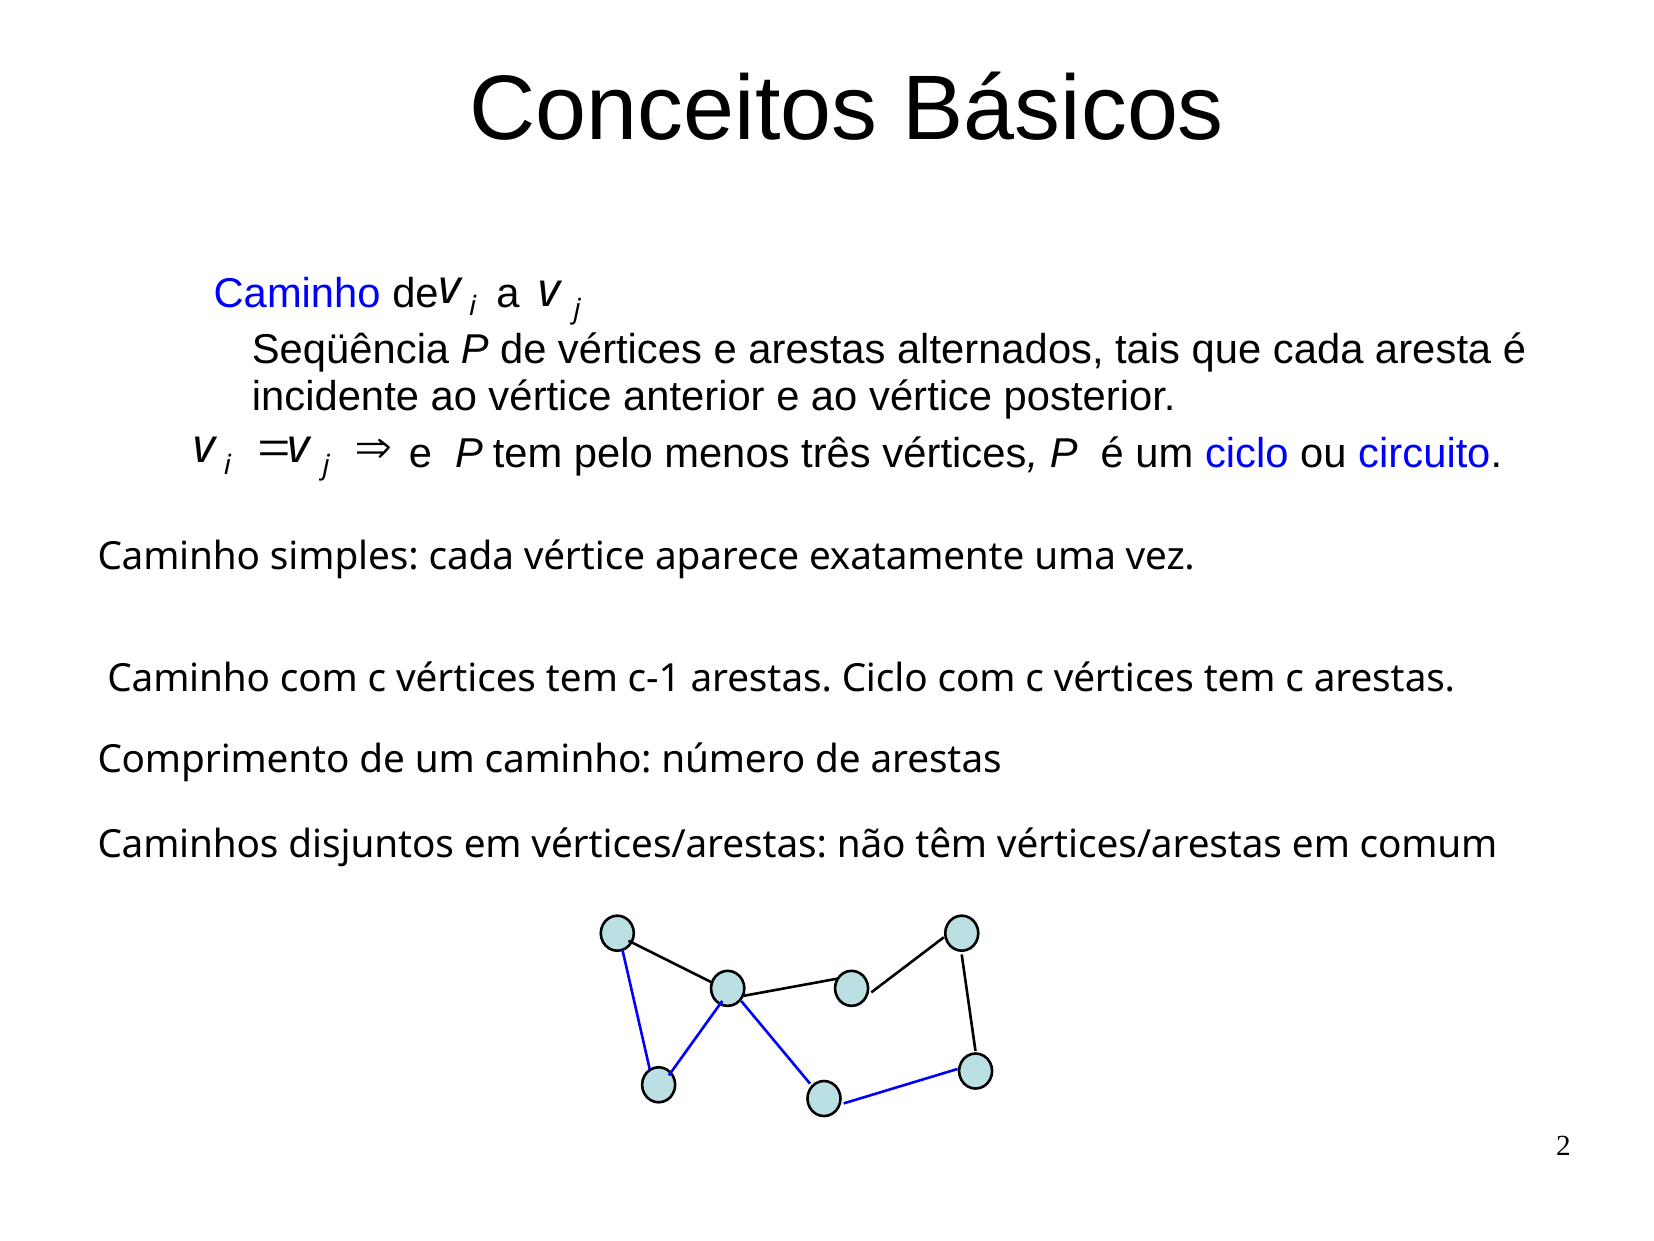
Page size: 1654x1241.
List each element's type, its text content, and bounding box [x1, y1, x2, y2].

chart [193, 415, 408, 490]
text_box Caminhos disjuntos em vértices/arestas: não têm vértices/arestas em comum [82, 777, 1041, 916]
title Conceitos Básicos [261, 42, 1041, 173]
text_box Corda [1041, 0, 1503, 1241]
list Caminho de a Seqüência P de vértices e arestas alternados, tais que cada aresta é incidente ao vértice anterior e ao vértice posterior. e P tem pelo menos três vértices, P é um ciclo ou circuito. [1503, 261, 1550, 538]
chart [538, 258, 599, 334]
text_box [600, 916, 634, 951]
list Caminho de a Seqüência P de vértices e arestas alternados, tais que cada aresta é incidente ao vértice anterior e ao vértice posterior. e P tem pelo menos três vértices, P é um ciclo ou circuito. [198, 261, 1041, 490]
text_box [711, 970, 745, 1006]
text_box [959, 1053, 993, 1089]
text_box [945, 916, 979, 951]
text_box Caminho simples: cada vértice aparece exatamente uma vez. Caminho com c vértices tem c-1 arestas. Ciclo com c vértices tem c arestas. [82, 490, 1041, 587]
text_box Comprimento de um caminho: número de arestas [82, 692, 1041, 777]
text_box [835, 970, 869, 1006]
text_box [807, 1081, 841, 1117]
text_box [642, 1067, 676, 1103]
chart [439, 256, 491, 324]
